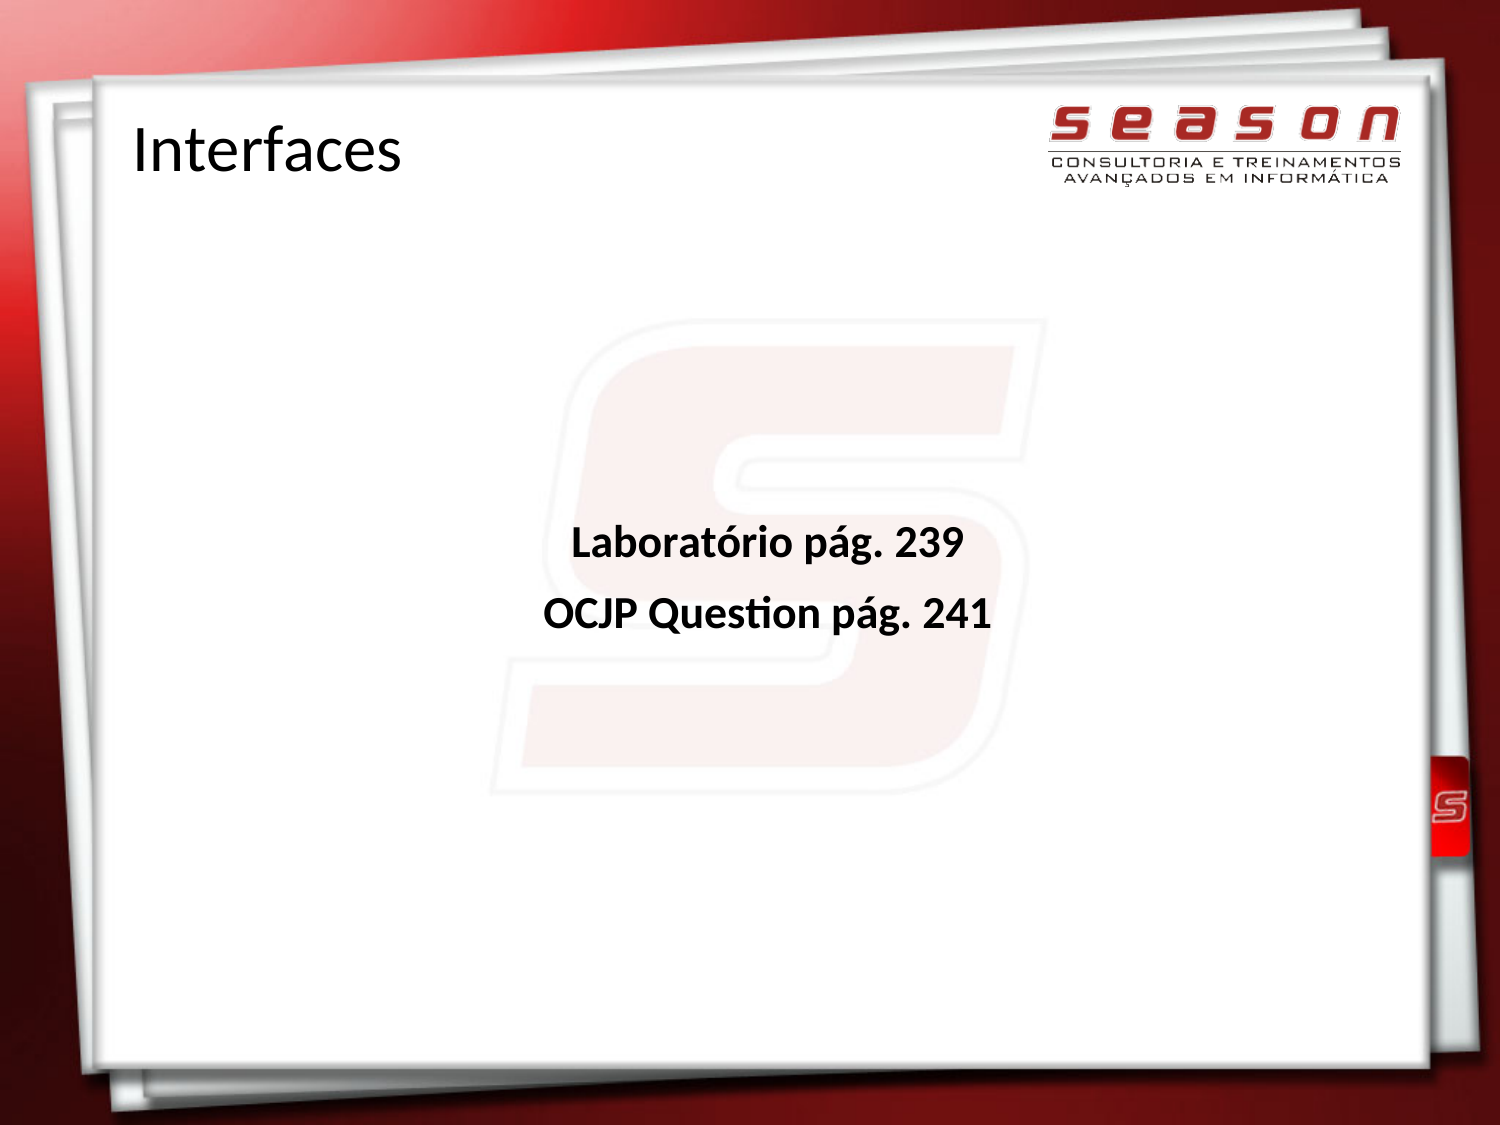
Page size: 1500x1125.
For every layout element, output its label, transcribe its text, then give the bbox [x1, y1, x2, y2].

text_box Laboratório pág. 239 OCJP Question pág. 241 [208, 357, 1328, 792]
picture [0, 0, 1500, 1125]
title Interfaces [118, 33, 1394, 257]
